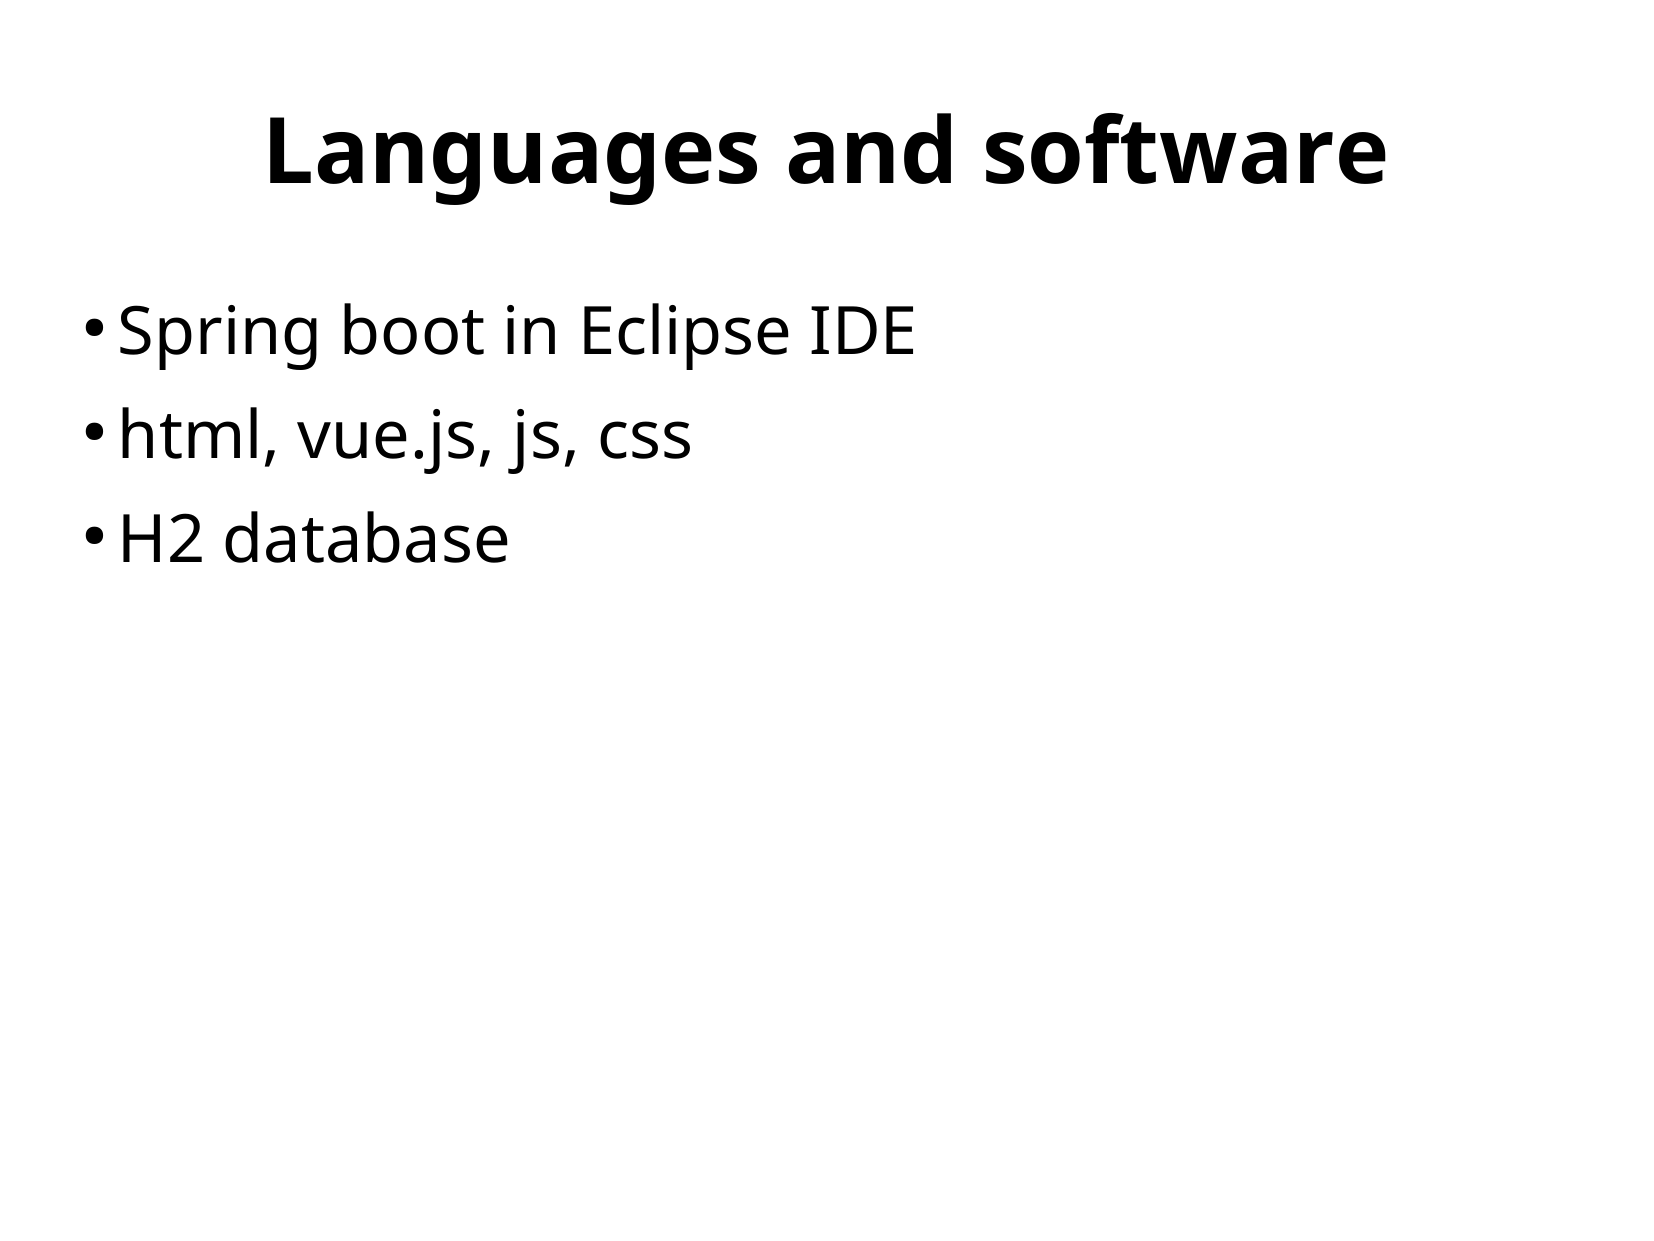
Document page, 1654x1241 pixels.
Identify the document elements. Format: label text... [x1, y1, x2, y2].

list Spring boot in Eclipse IDE html, vue.js, js, css H2 database [82, 290, 1571, 1109]
title Languages and software [82, 49, 1571, 257]
